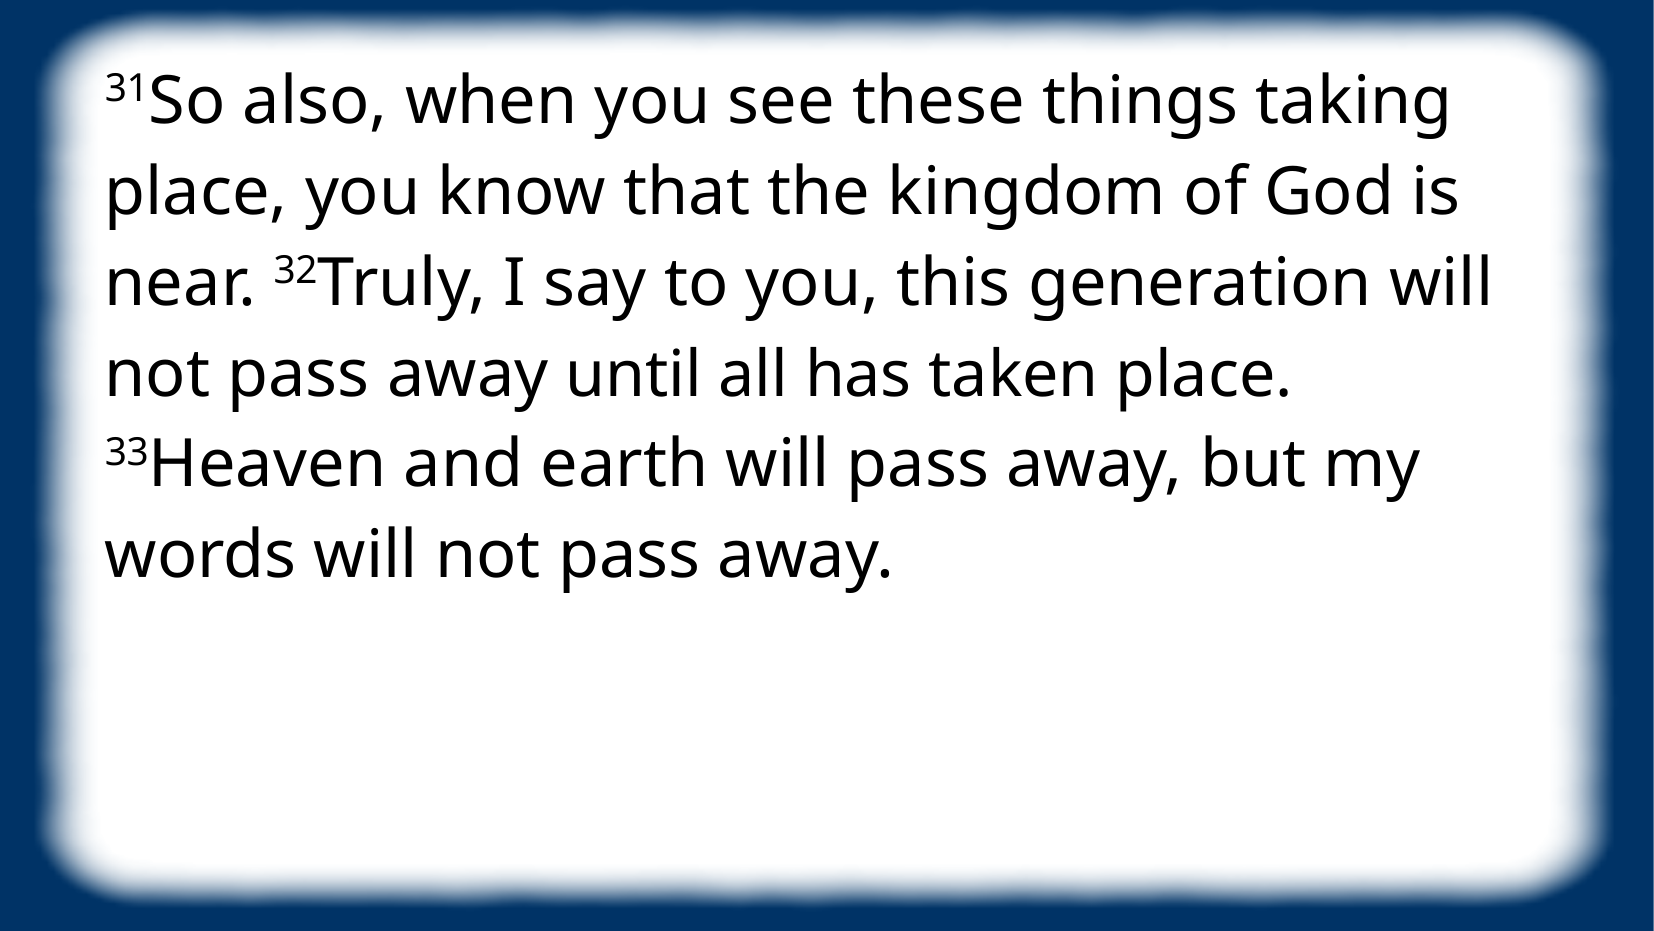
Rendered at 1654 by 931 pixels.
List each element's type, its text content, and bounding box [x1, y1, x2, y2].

picture [0, 0, 1654, 931]
text_box 31So also, when you see these things taking place, you know that the kingdom of God is near. 32Truly, I say to you, this generation will not pass away until all has taken place. 33Heaven and earth will pass away, but my words will not pass away. [90, 45, 1576, 593]
